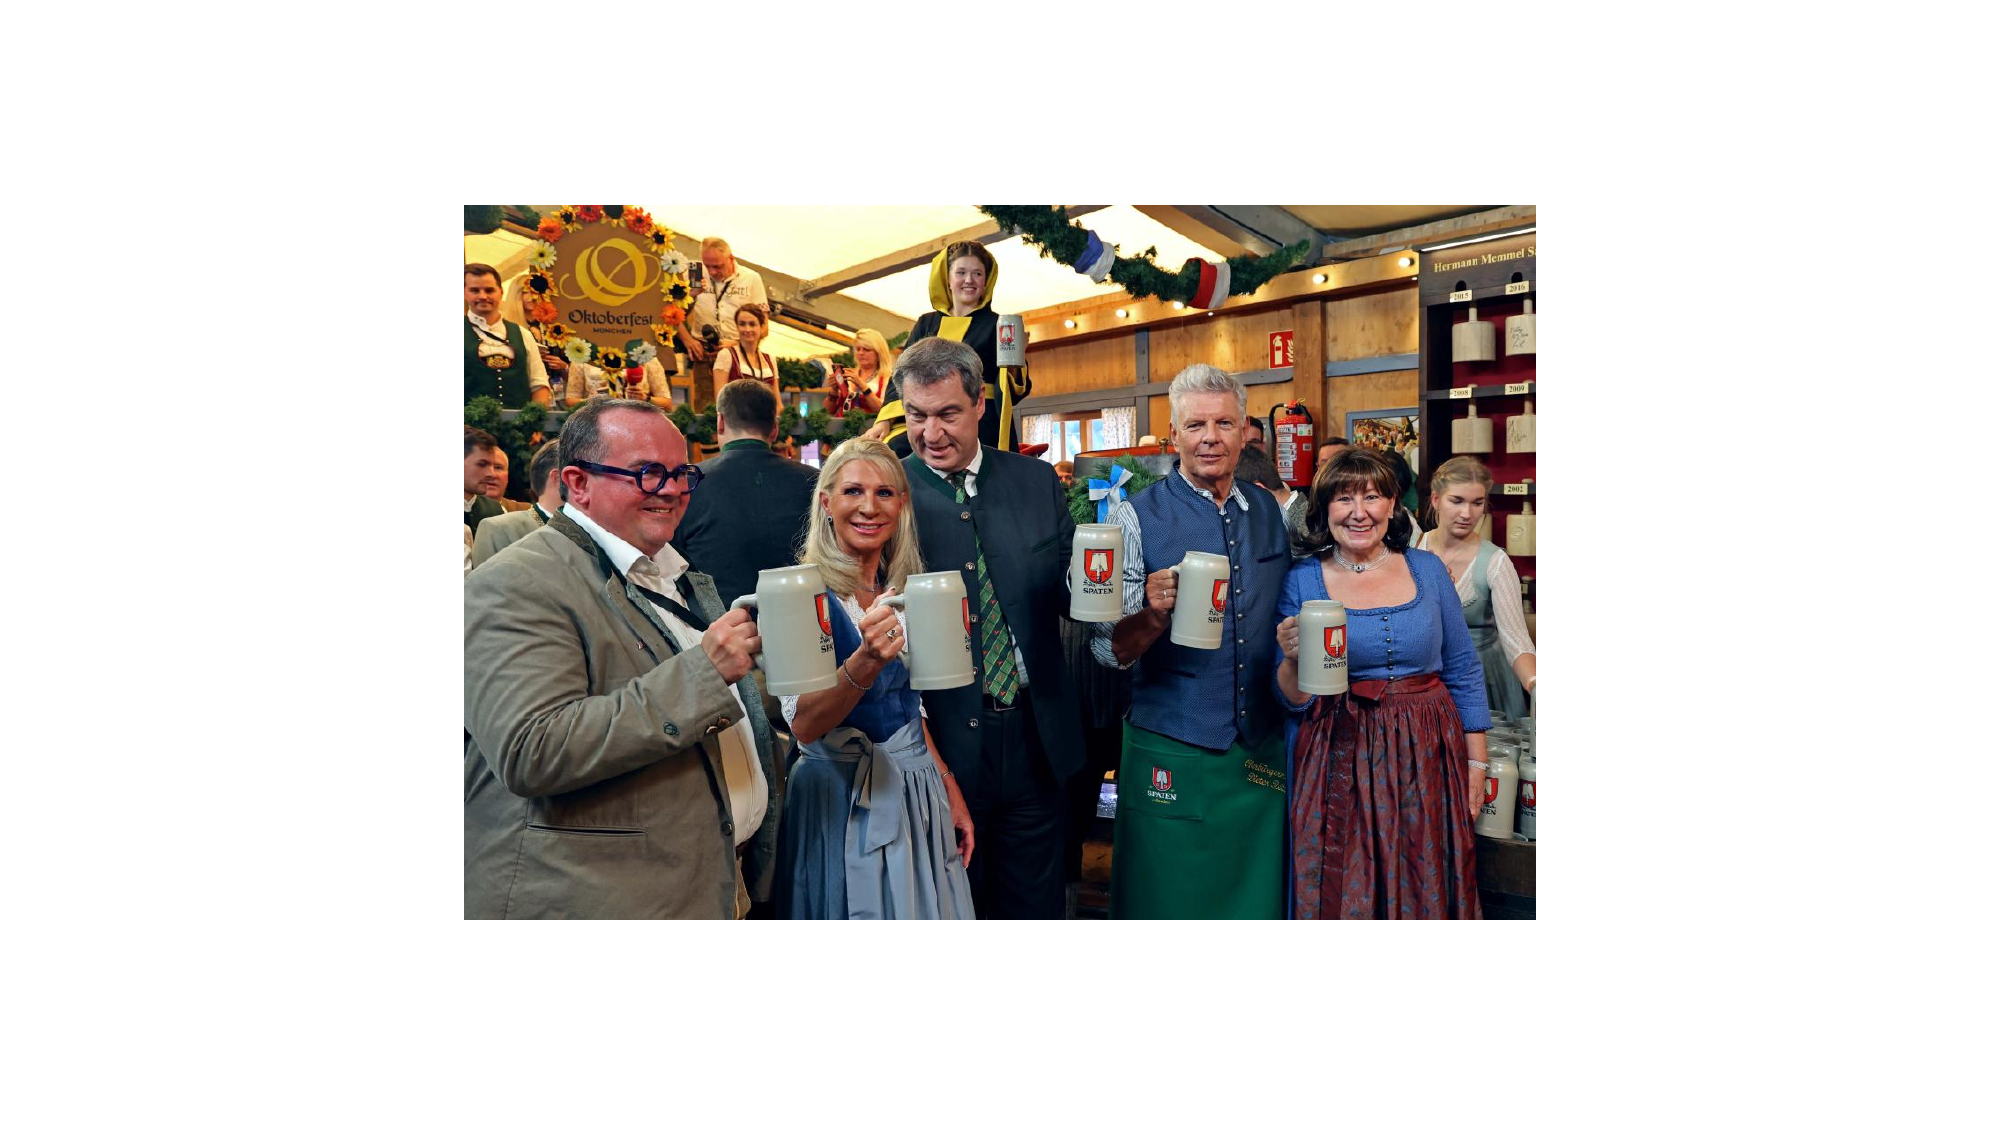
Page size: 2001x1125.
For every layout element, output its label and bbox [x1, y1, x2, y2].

picture [464, 205, 1536, 920]
